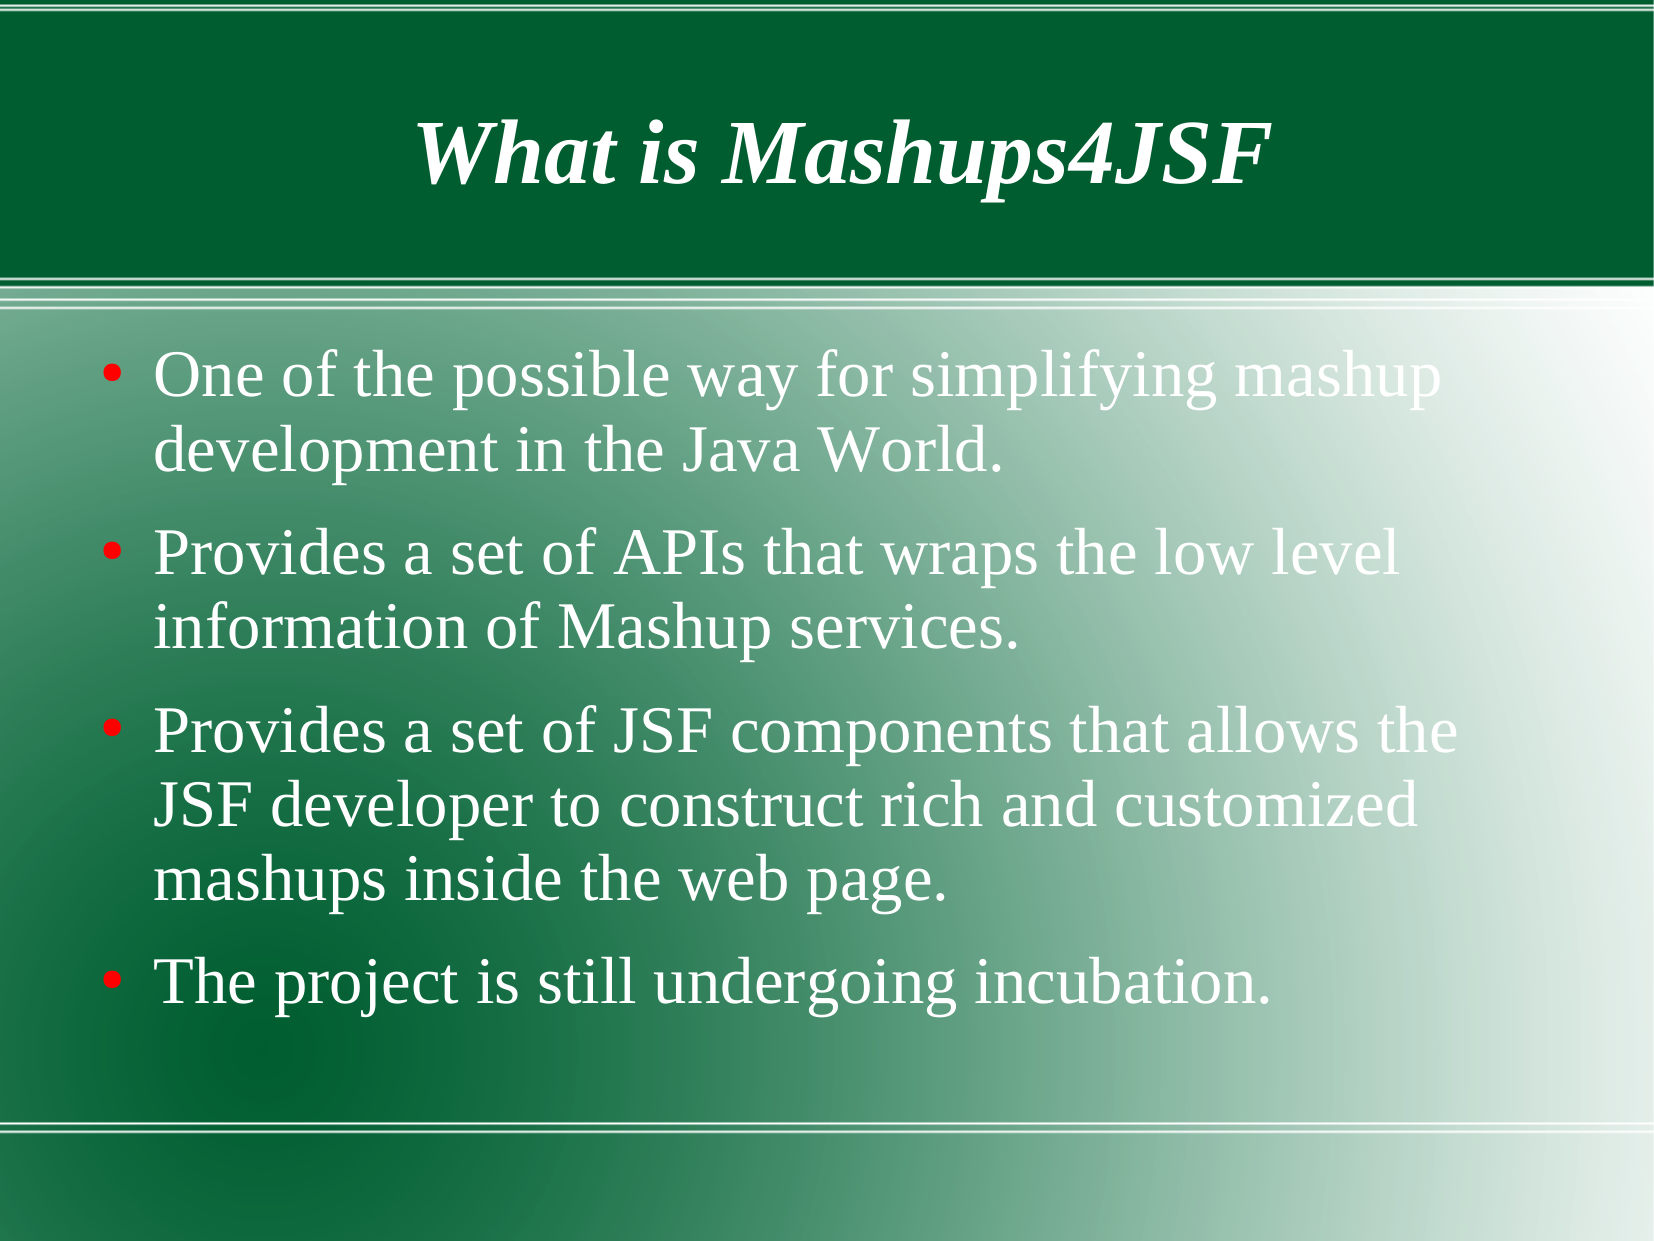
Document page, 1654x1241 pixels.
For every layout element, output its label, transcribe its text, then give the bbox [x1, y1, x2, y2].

list One of the possible way for simplifying mashup development in the Java World. Provides a set of APIs that wraps the low level information of Mashup services. Provides a set of JSF components that allows the JSF developer to construct rich and customized mashups inside the web page. The project is still undergoing incubation. [82, 337, 1571, 1052]
picture [0, 0, 1654, 1241]
title What is Mashups4JSF [82, 49, 1571, 257]
